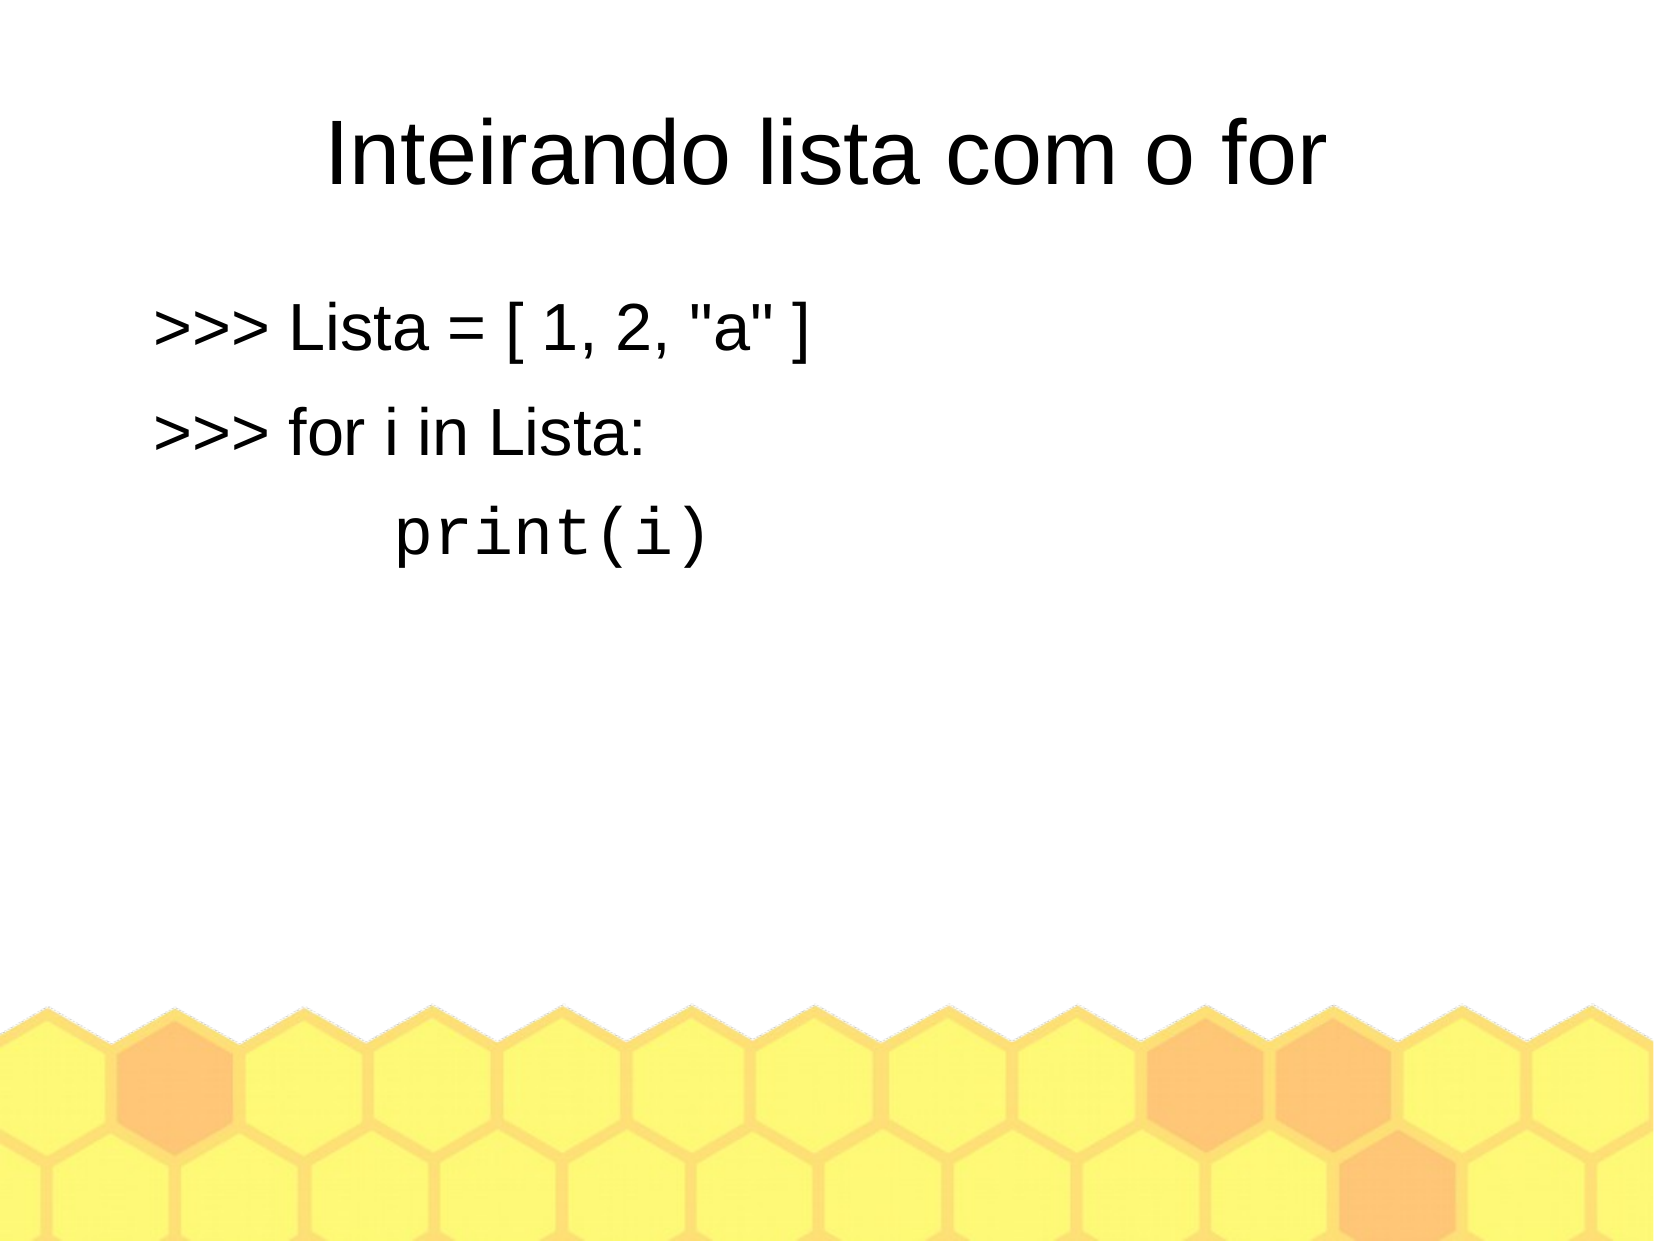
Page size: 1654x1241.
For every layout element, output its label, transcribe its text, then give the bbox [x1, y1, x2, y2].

title Inteirando lista com o for [82, 49, 1571, 257]
picture [0, 1001, 1654, 1241]
list >>> Lista = [ 1, 2, "a" ] >>> for i in Lista: print(i) [82, 290, 1571, 1217]
